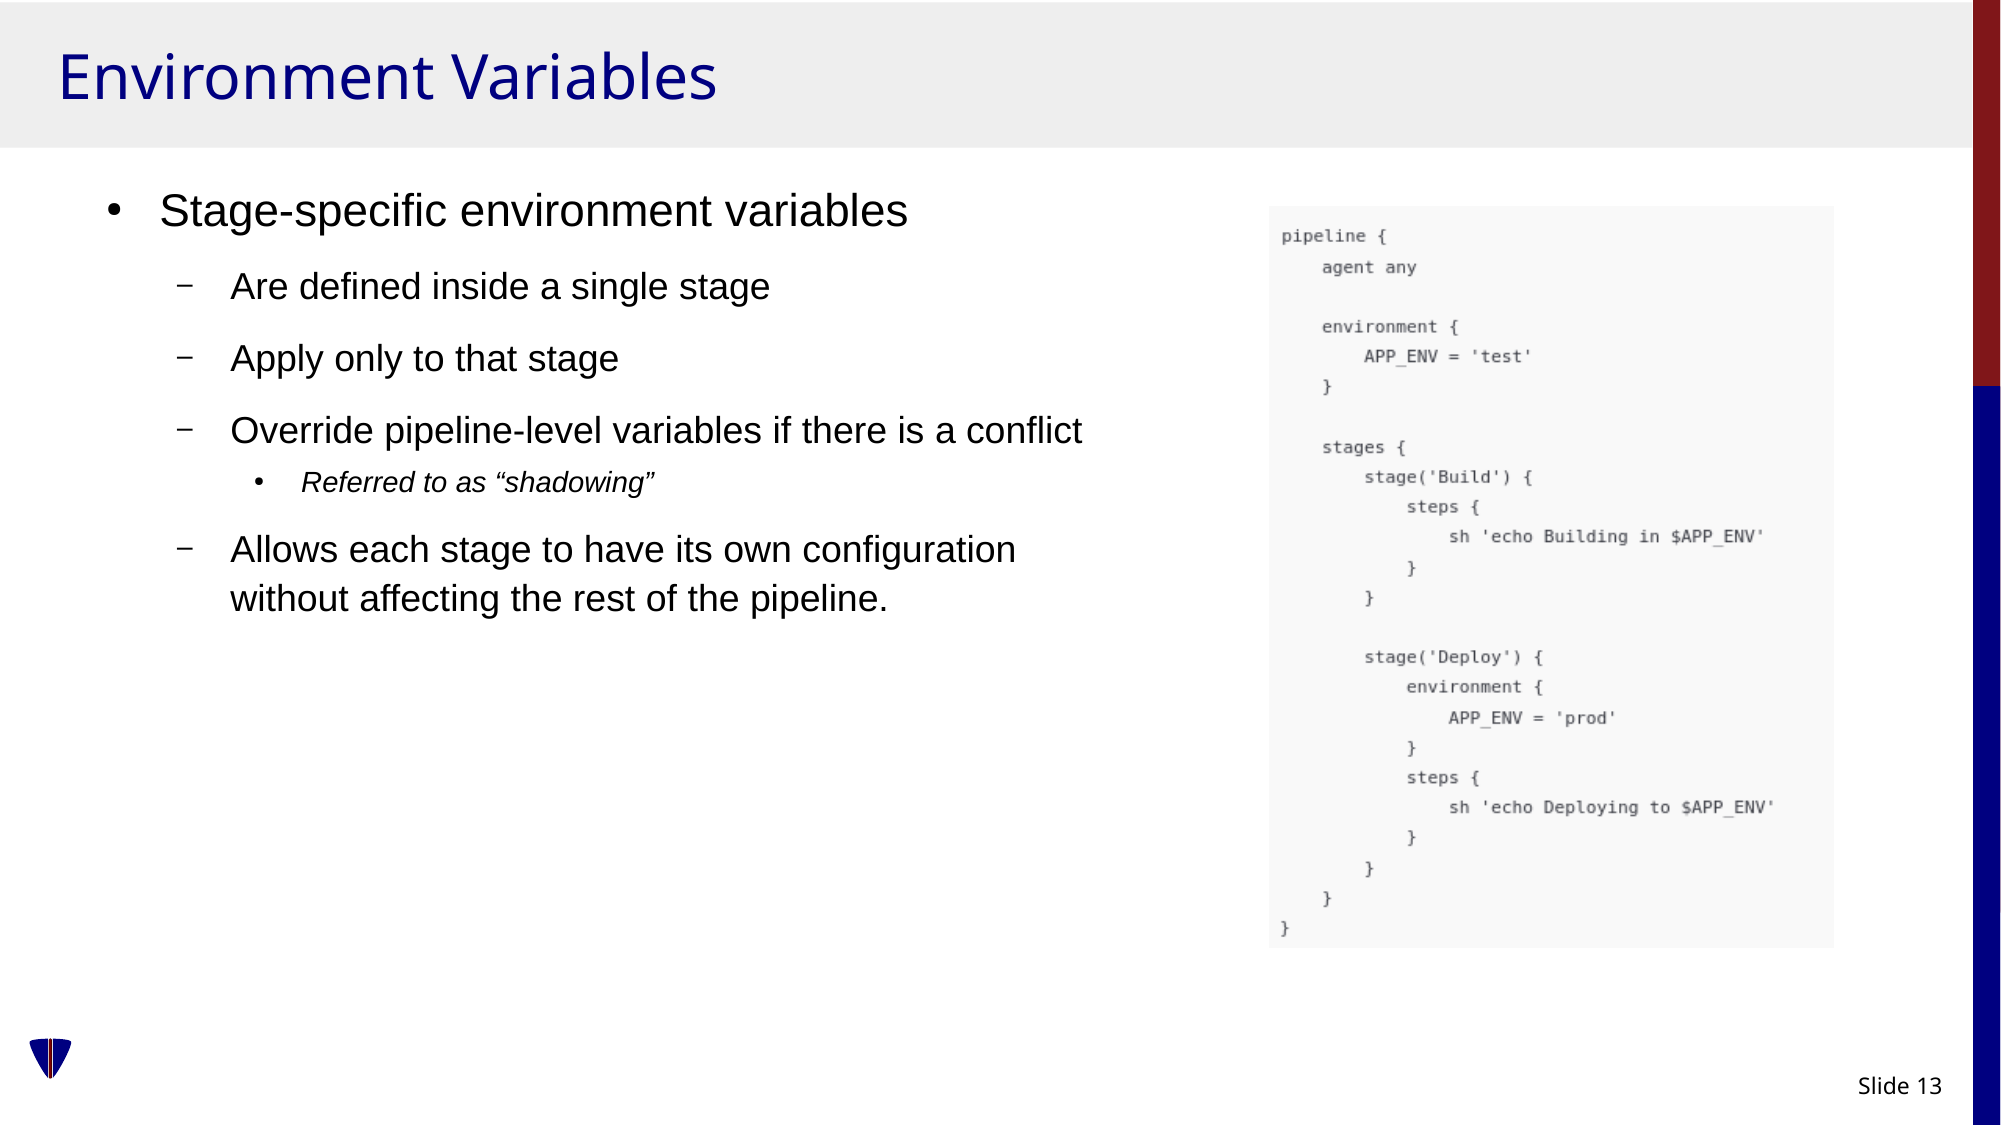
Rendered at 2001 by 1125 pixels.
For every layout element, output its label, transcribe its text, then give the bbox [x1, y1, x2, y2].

picture [1269, 206, 1834, 948]
title Environment Variables [0, 2, 1973, 148]
list Stage-specific environment variables Are defined inside a single stage Apply only to that stage Override pipeline-level variables if there is a conflict Referred to as “shadowing” Allows each stage to have its own configuration without affecting the rest of the pipeline. [88, 177, 1123, 1034]
